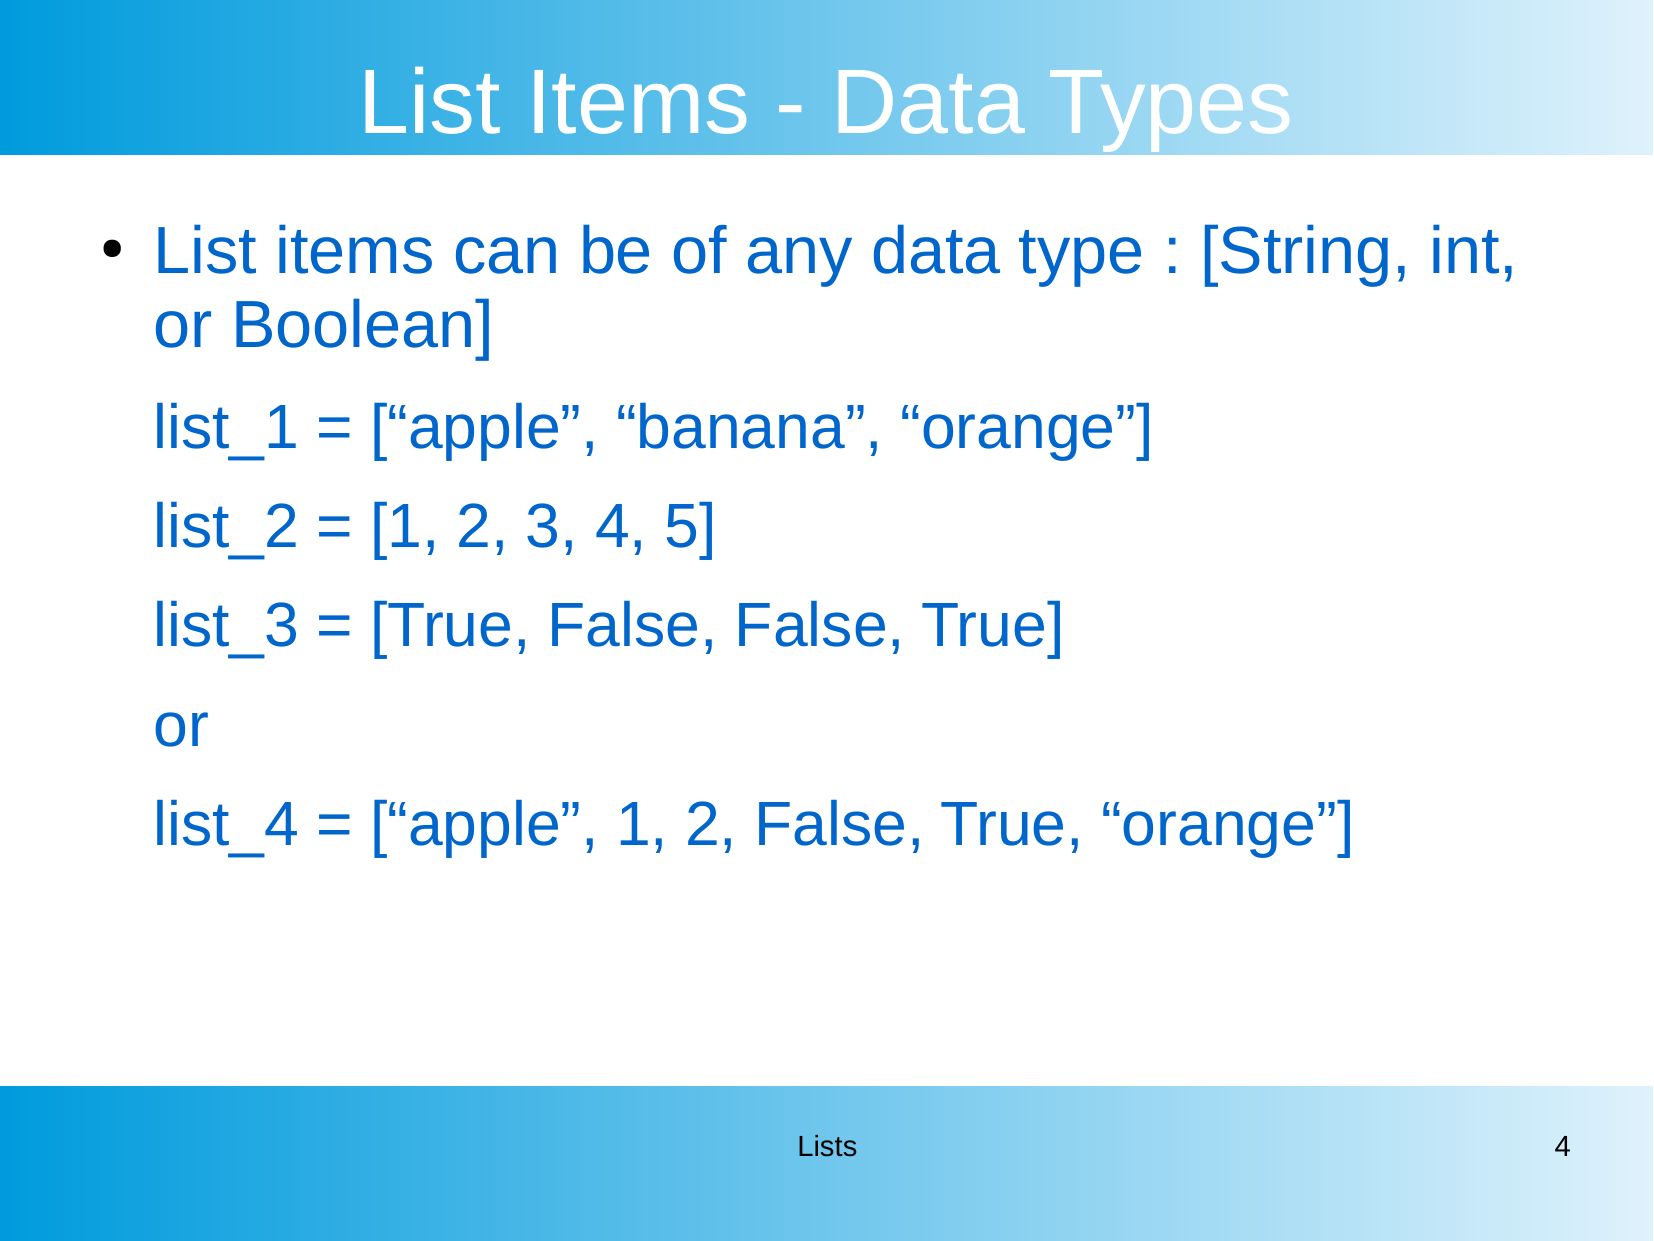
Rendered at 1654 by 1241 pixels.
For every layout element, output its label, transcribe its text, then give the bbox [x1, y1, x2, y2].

list List items can be of any data type : [String, int, or Boolean] list_1 = [“apple”, “banana”, “orange”] list_2 = [1, 2, 3, 4, 5] list_3 = [True, False, False, True] or list_4 = [“apple”, 1, 2, False, True, “orange”] [82, 212, 1571, 1063]
title List Items - Data Types [82, 49, 1571, 155]
